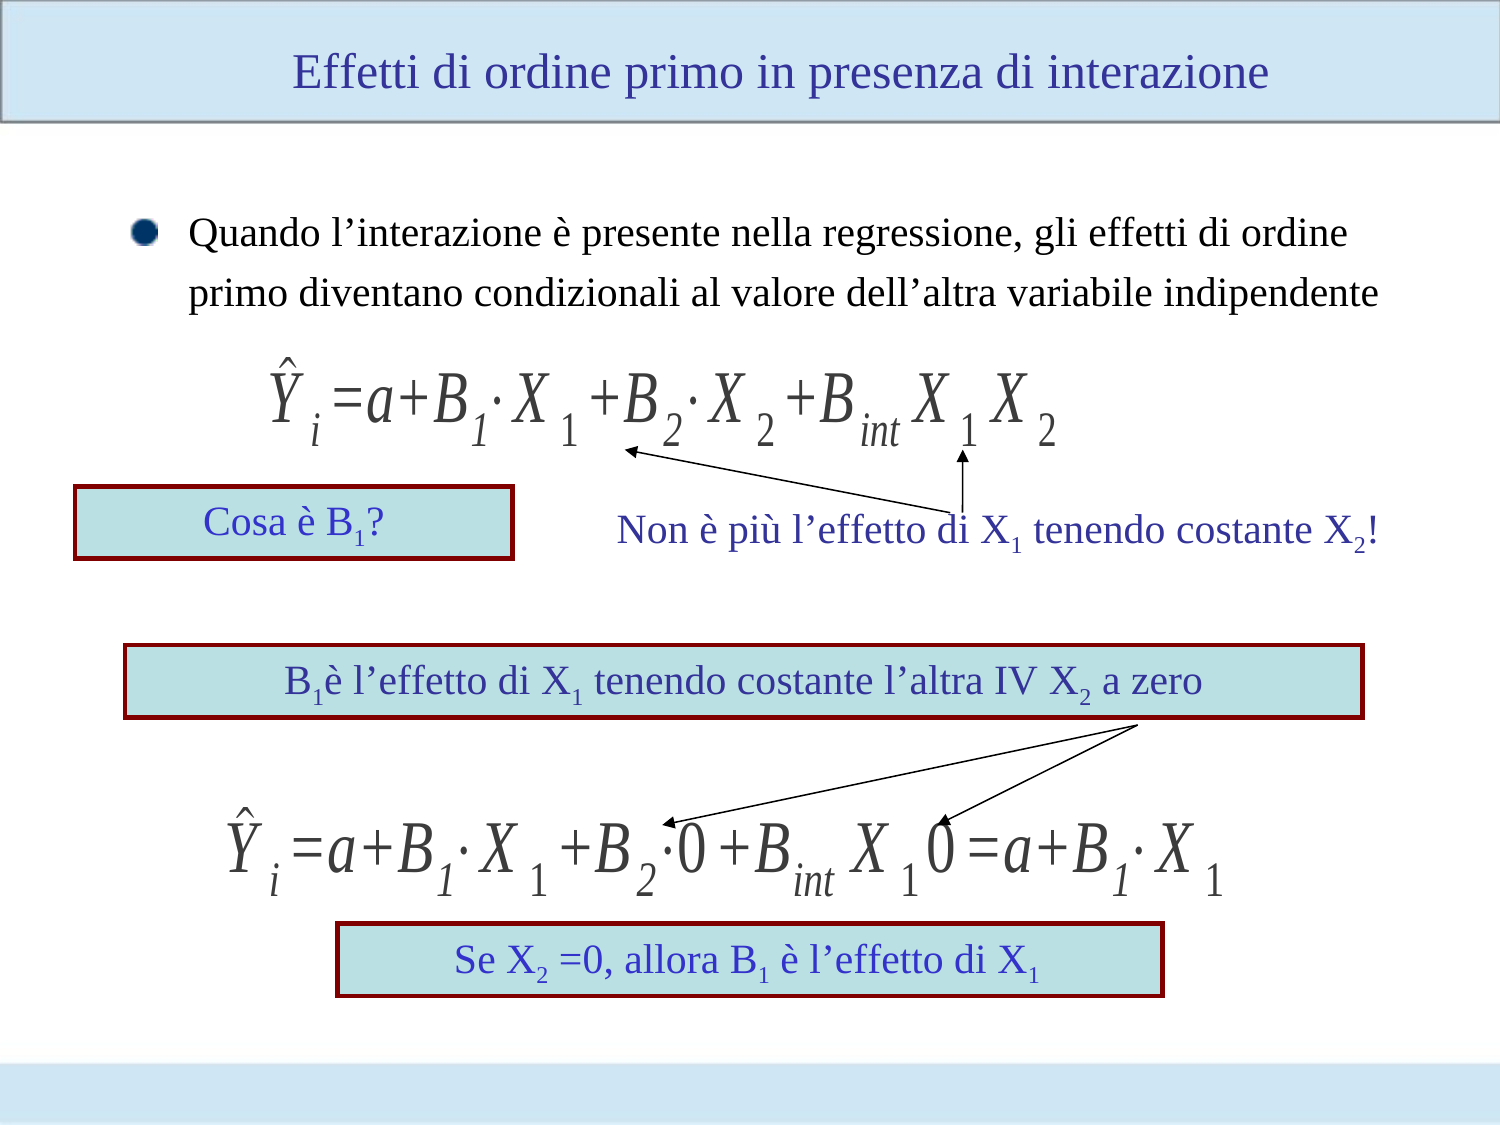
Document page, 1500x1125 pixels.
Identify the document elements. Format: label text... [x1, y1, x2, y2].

text_box B1è l’effetto di X1 tenendo costante l’altra IV X2 a zero [124, 645, 1363, 718]
chart [253, 357, 1077, 457]
text_box Cosa è B1? [75, 486, 513, 559]
text_box Non è più l’effetto di X1 tenendo costante X2! [549, 494, 1447, 567]
chart [209, 807, 1246, 907]
picture [0, 0, 1500, 1125]
text_box Se X2 =0, allora B1 è l’effetto di X1 [337, 923, 1163, 997]
title Effetti di ordine primo in presenza di interazione [249, 21, 1313, 117]
text_box Quando l’interazione è presente nella regressione, gli effetti di ordine primo diventano condizionali al valore dell’altra variabile indipendente [112, 187, 1413, 323]
